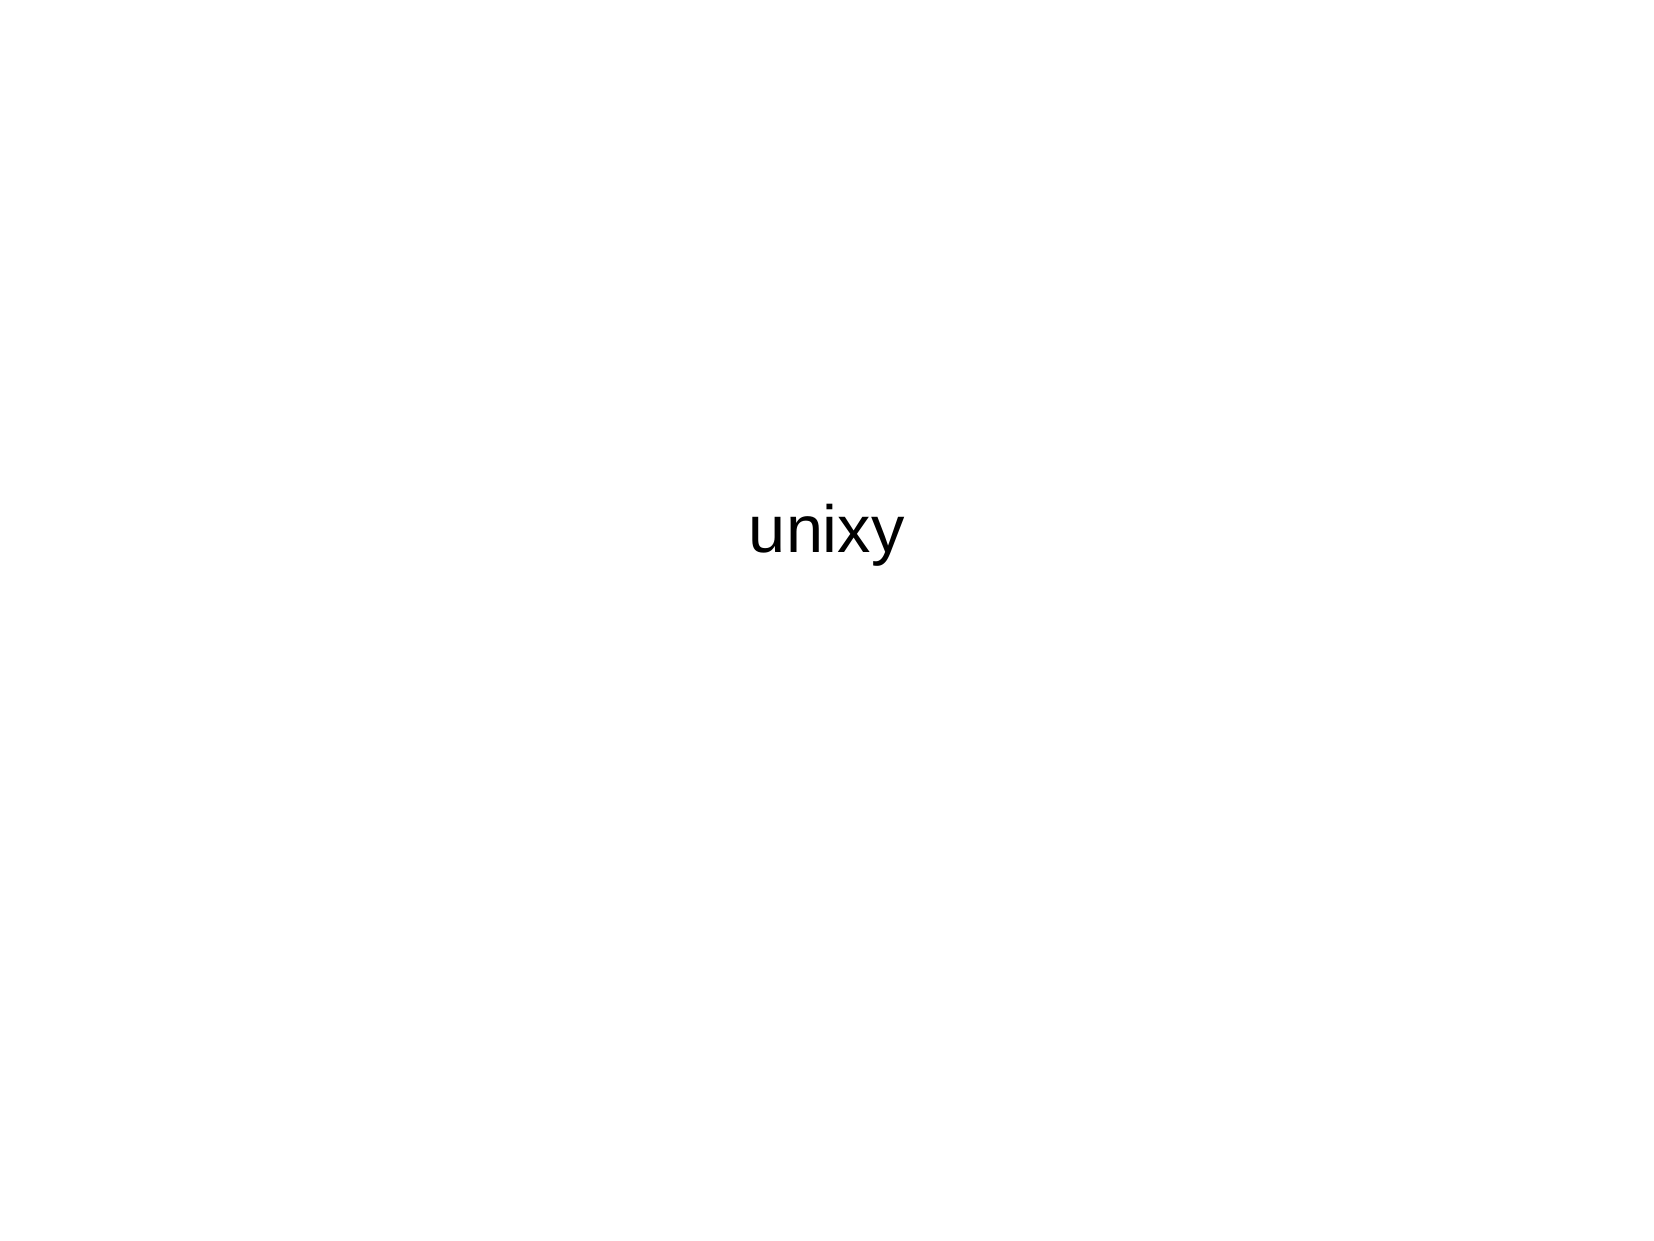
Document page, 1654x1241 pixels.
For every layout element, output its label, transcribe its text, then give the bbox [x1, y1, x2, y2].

subtitle unixy [82, 49, 1571, 1010]
